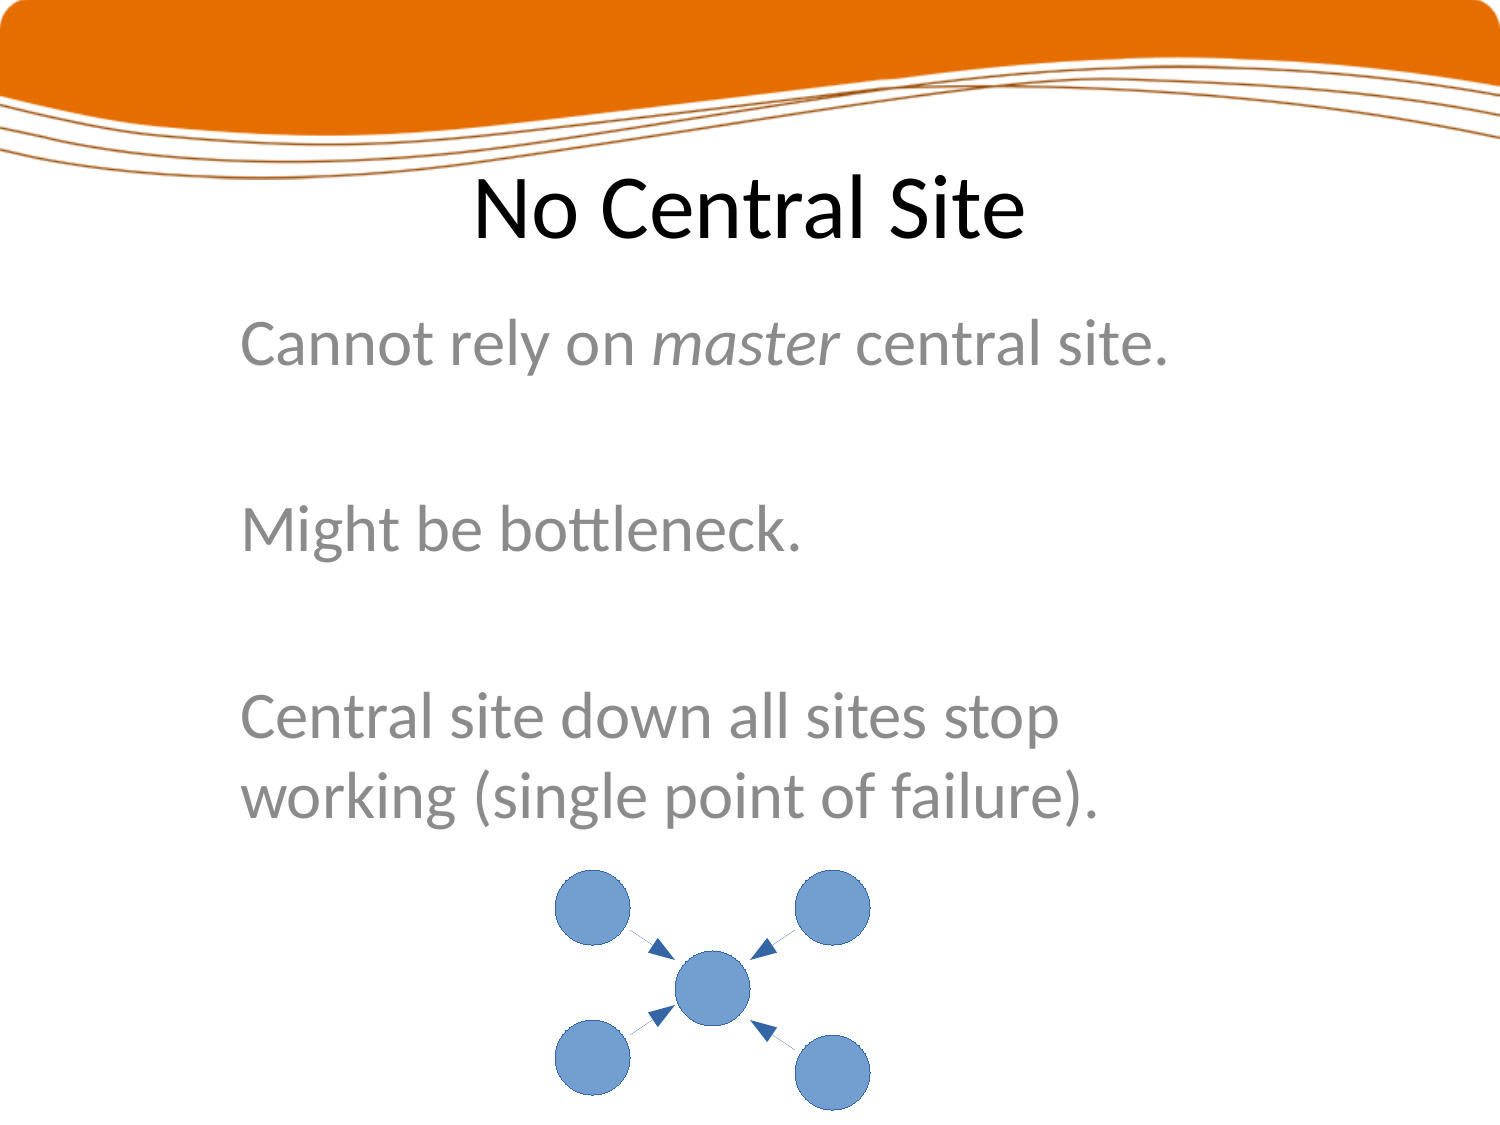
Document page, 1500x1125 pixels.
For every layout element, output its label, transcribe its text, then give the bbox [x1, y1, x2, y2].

subtitle Cannot rely on master central site. Might be bottleneck. Central site down all sites stop working (single point of failure). [225, 290, 1275, 988]
title No Central Site [75, 125, 1425, 279]
text_box [795, 870, 871, 946]
text_box [795, 1035, 871, 1111]
text_box [555, 1020, 631, 1096]
text_box [555, 870, 631, 946]
text_box [675, 950, 751, 1026]
picture [0, 0, 1500, 180]
